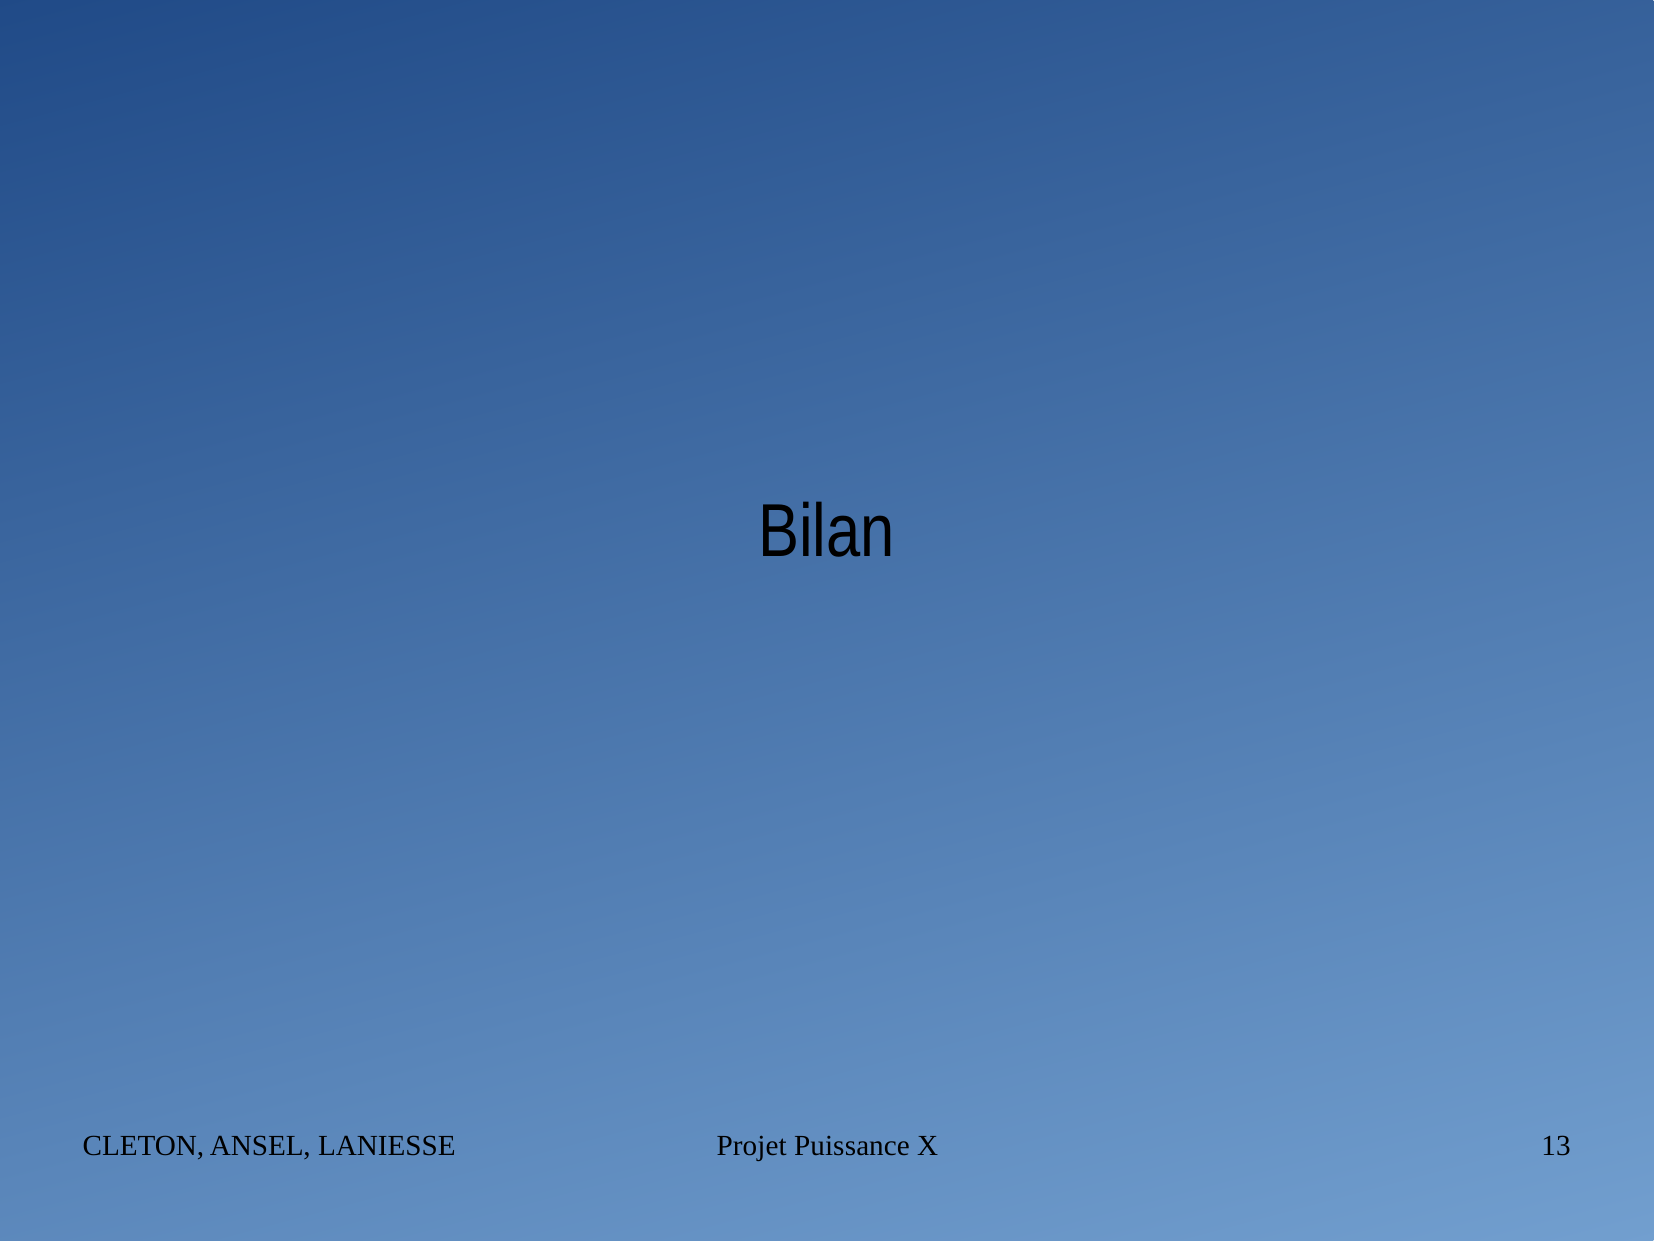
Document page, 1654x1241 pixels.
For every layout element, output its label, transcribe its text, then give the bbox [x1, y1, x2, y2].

subtitle Bilan [82, 49, 1571, 1010]
